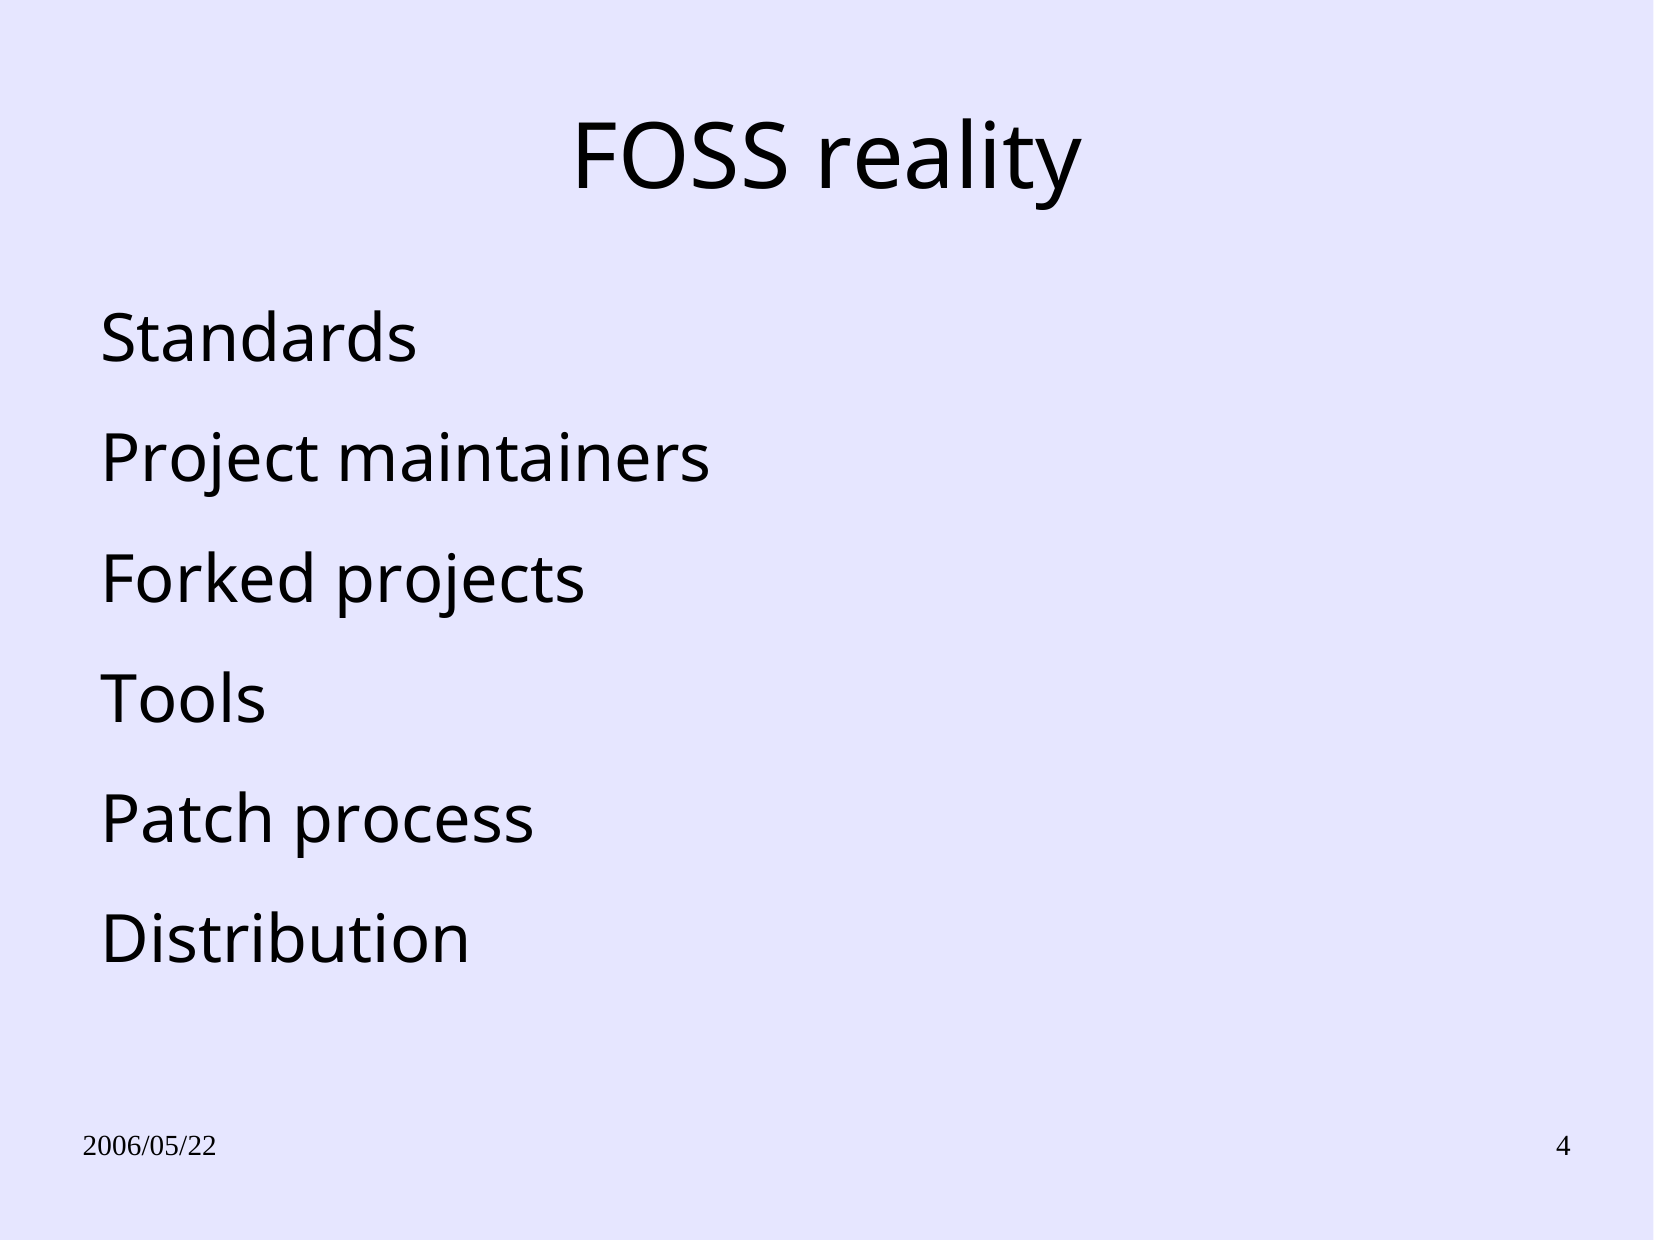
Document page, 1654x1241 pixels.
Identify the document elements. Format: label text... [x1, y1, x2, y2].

list Standards Project maintainers Forked projects Tools Patch process Distribution [82, 290, 1571, 1094]
title FOSS reality [82, 49, 1571, 257]
